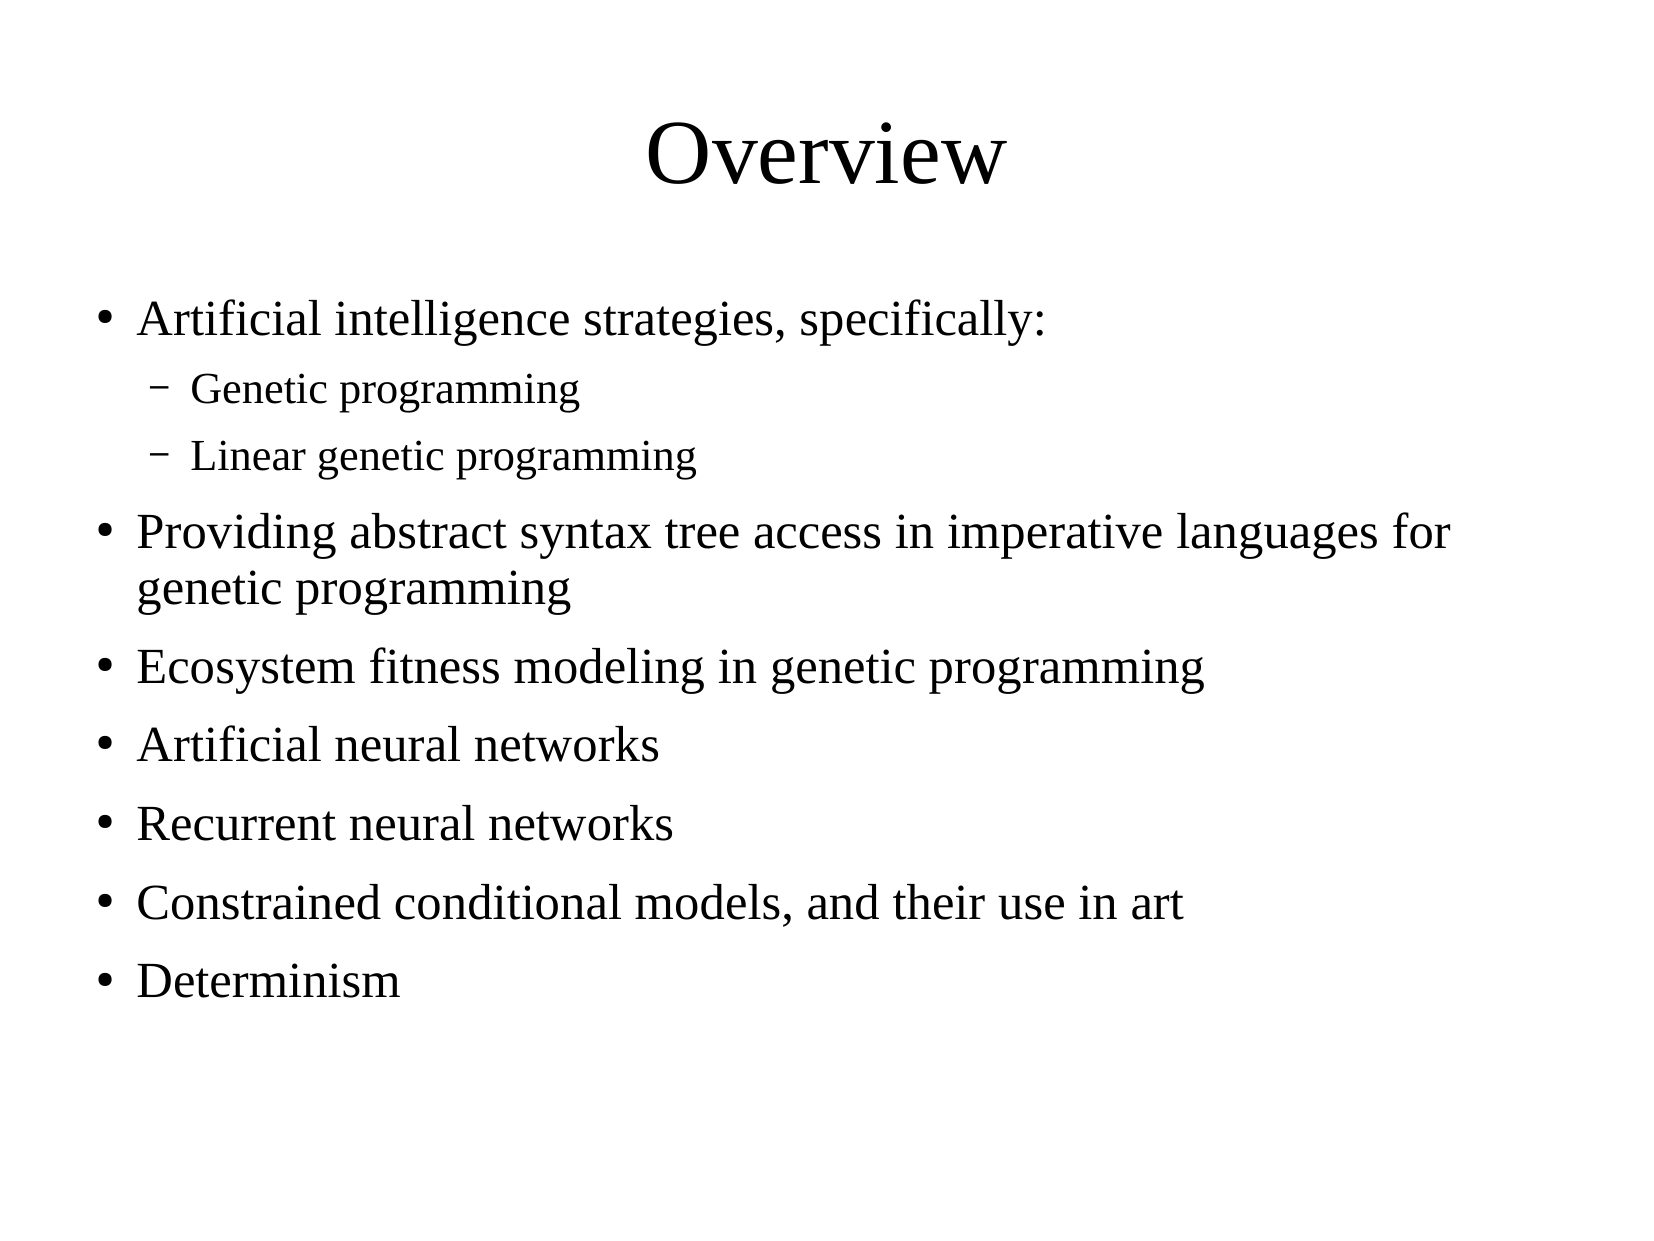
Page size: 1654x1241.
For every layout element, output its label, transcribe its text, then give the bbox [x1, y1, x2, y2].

title Overview [82, 49, 1571, 257]
list Artificial intelligence strategies, specifically: Genetic programming Linear genetic programming Providing abstract syntax tree access in imperative languages for genetic programming Ecosystem fitness modeling in genetic programming Artificial neural networks Recurrent neural networks Constrained conditional models, and their use in art Determinism [82, 290, 1571, 1010]
